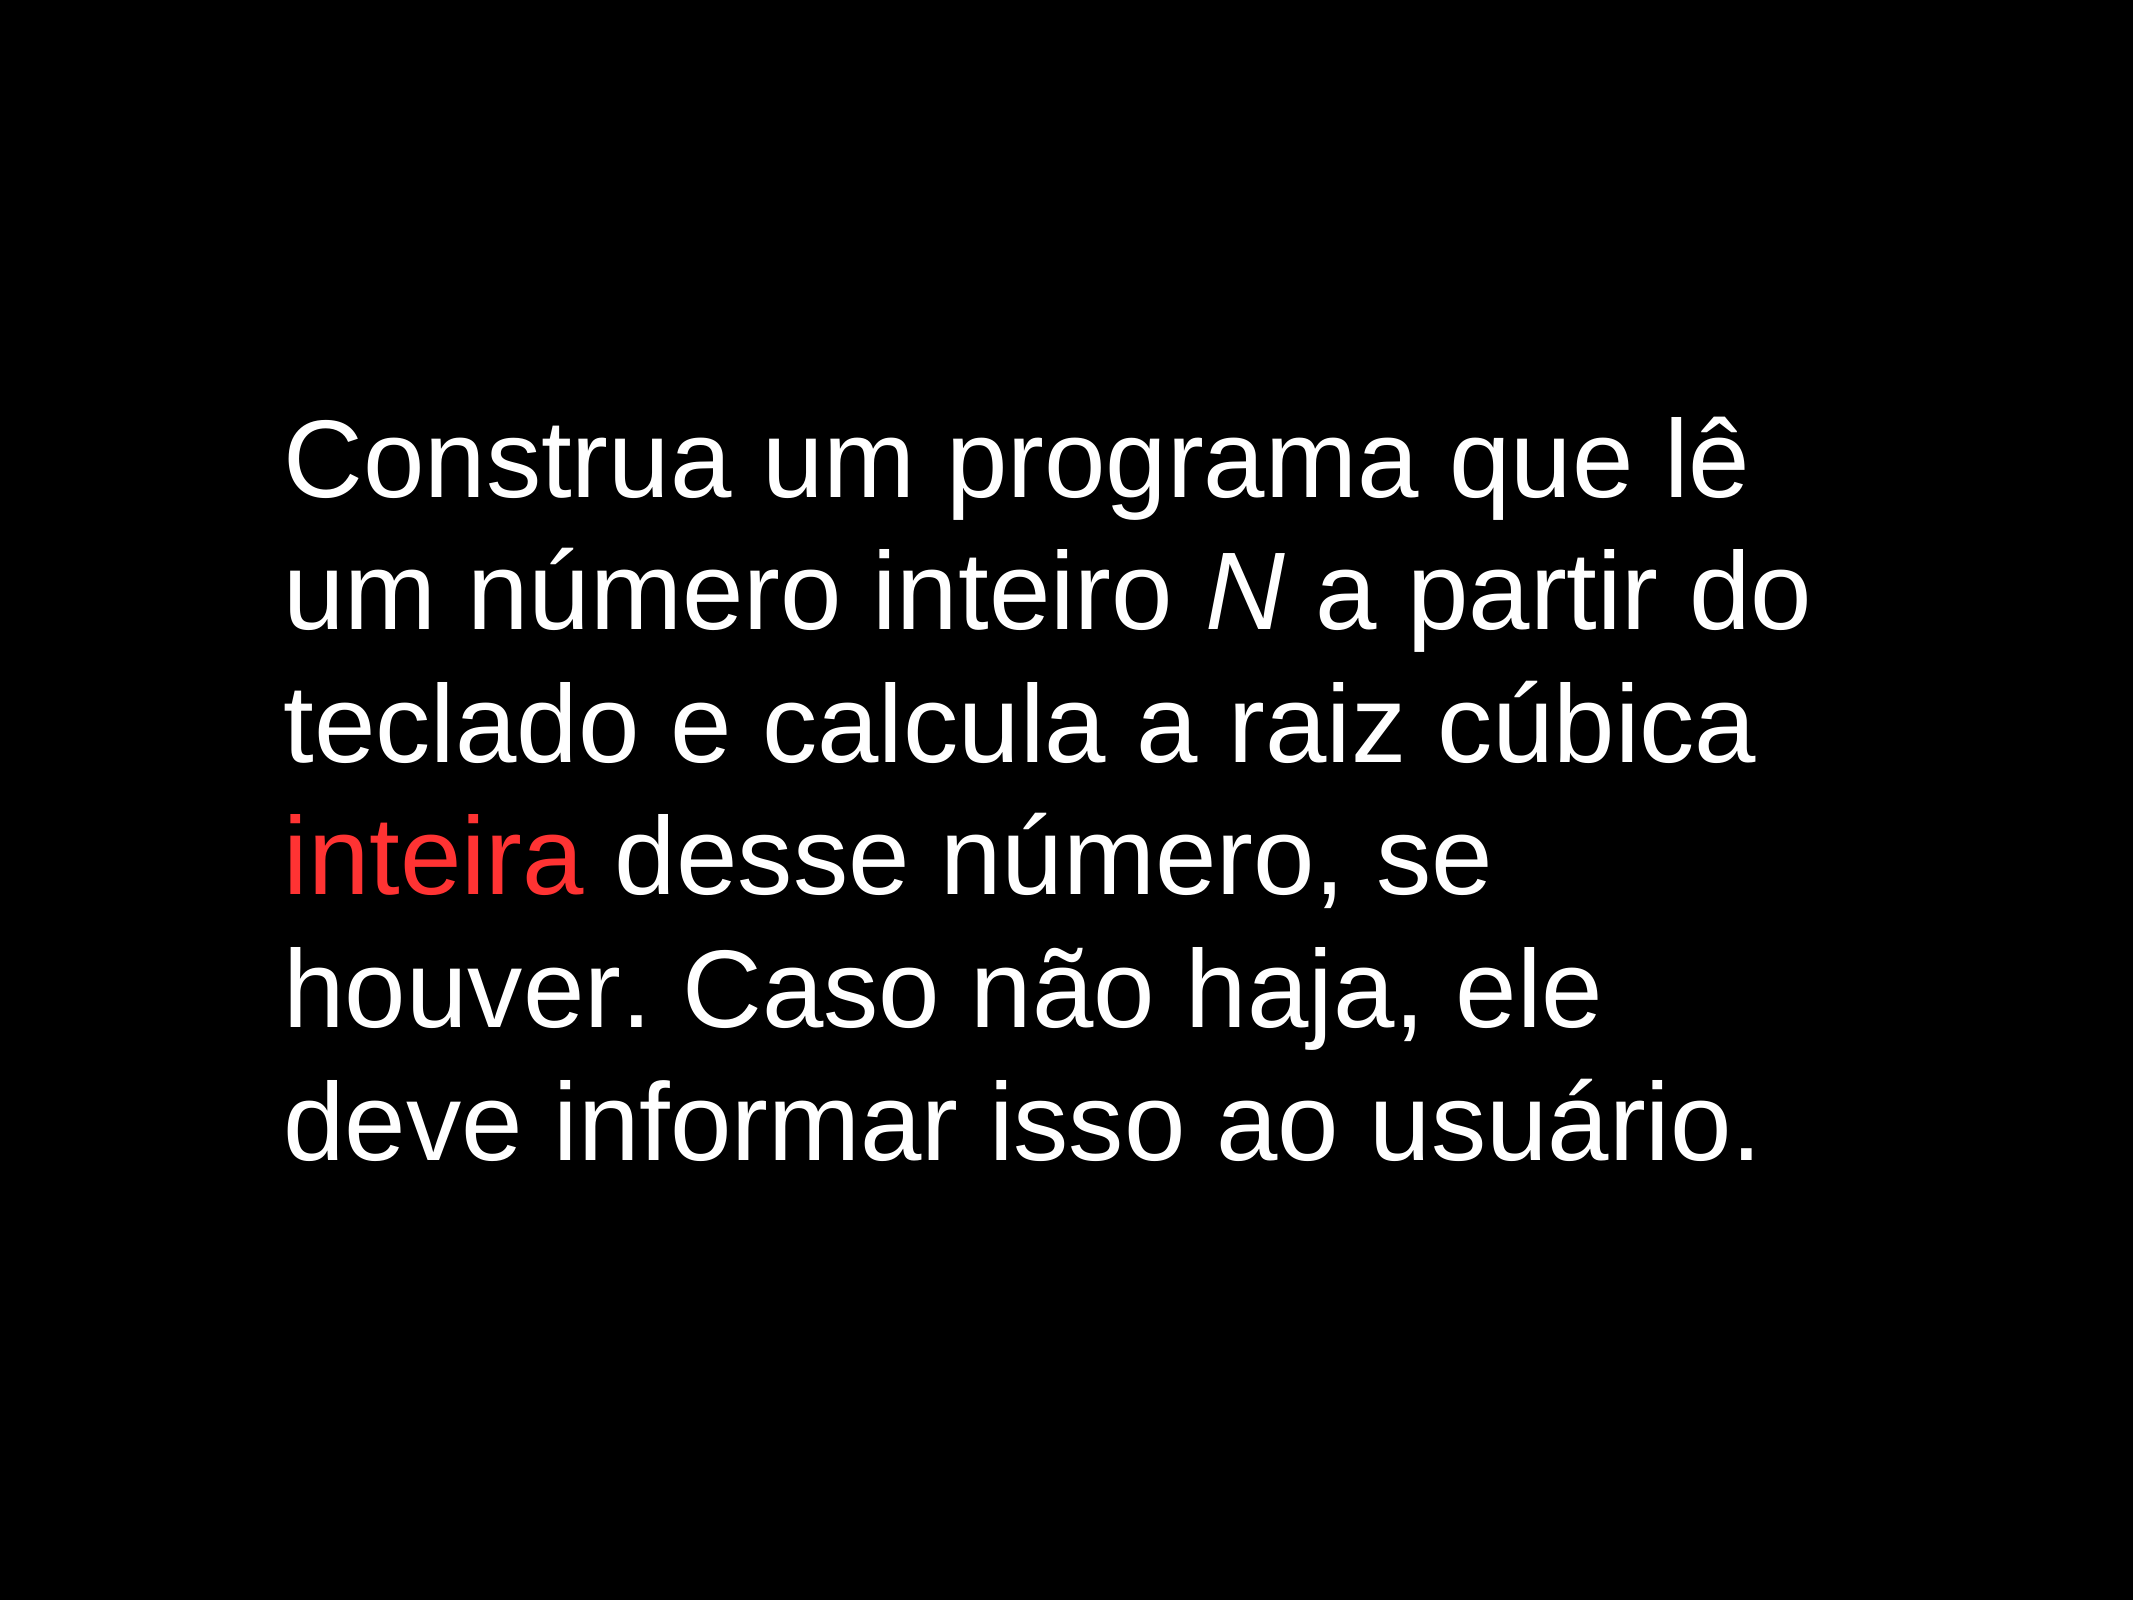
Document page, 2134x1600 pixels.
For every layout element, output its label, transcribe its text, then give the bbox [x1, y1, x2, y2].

title Construa um programa que lê um número inteiro N a partir do teclado e calcula a raiz cúbica inteira desse número, se houver. Caso não haja, ele deve informar isso ao usuário. [283, 175, 1855, 1394]
